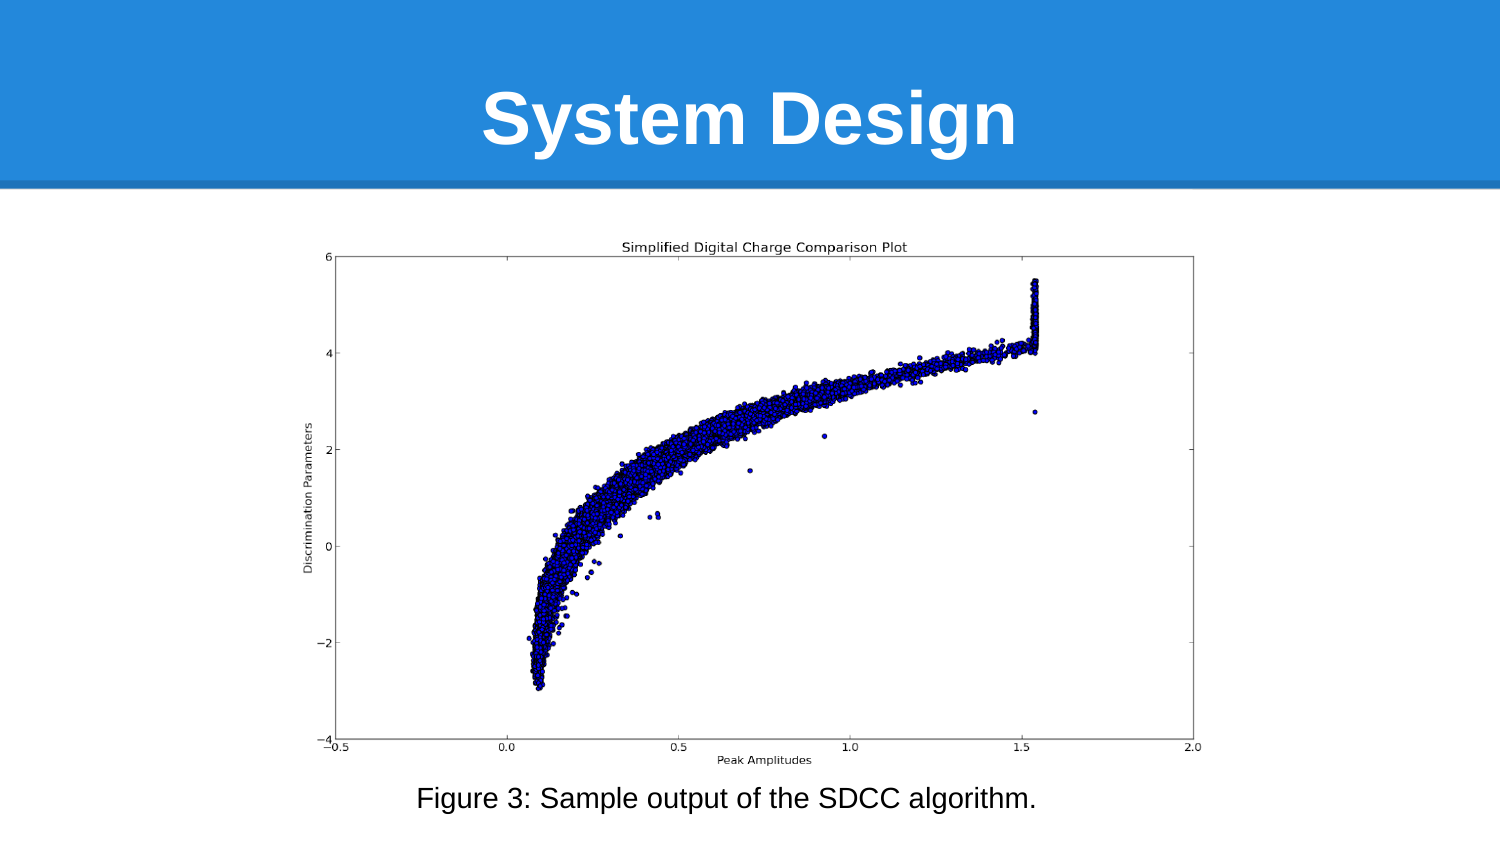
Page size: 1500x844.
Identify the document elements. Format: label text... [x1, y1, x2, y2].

title System Design [75, 33, 1425, 175]
picture [197, 196, 1303, 799]
text_box Figure 3: Sample output of the SDCC algorithm. [401, 764, 1137, 825]
